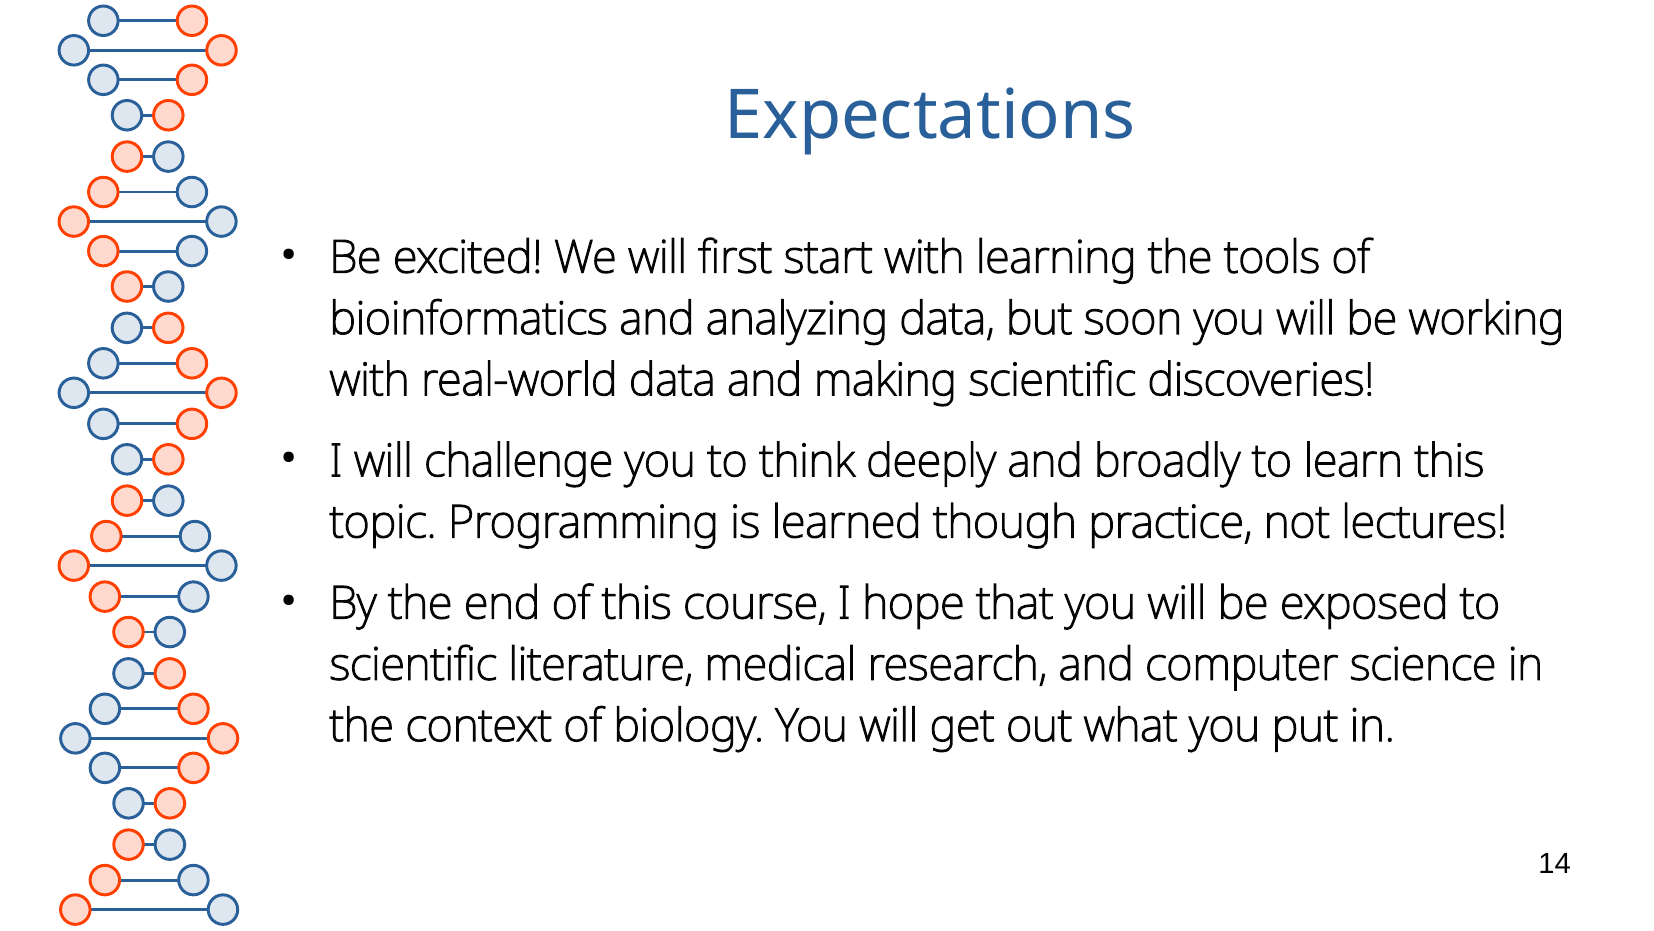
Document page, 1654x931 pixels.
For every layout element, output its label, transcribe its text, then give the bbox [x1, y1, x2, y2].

list Be excited! We will first start with learning the tools of bioinformatics and analyzing data, but soon you will be working with real-world data and making scientific discoveries! I will challenge you to think deeply and broadly to learn this topic. Programming is learned though practice, not lectures! By the end of this course, I hope that you will be exposed to scientific literature, medical research, and computer science in the context of biology. You will get out what you put in. [265, 224, 1595, 764]
title Expectations [265, 35, 1595, 189]
